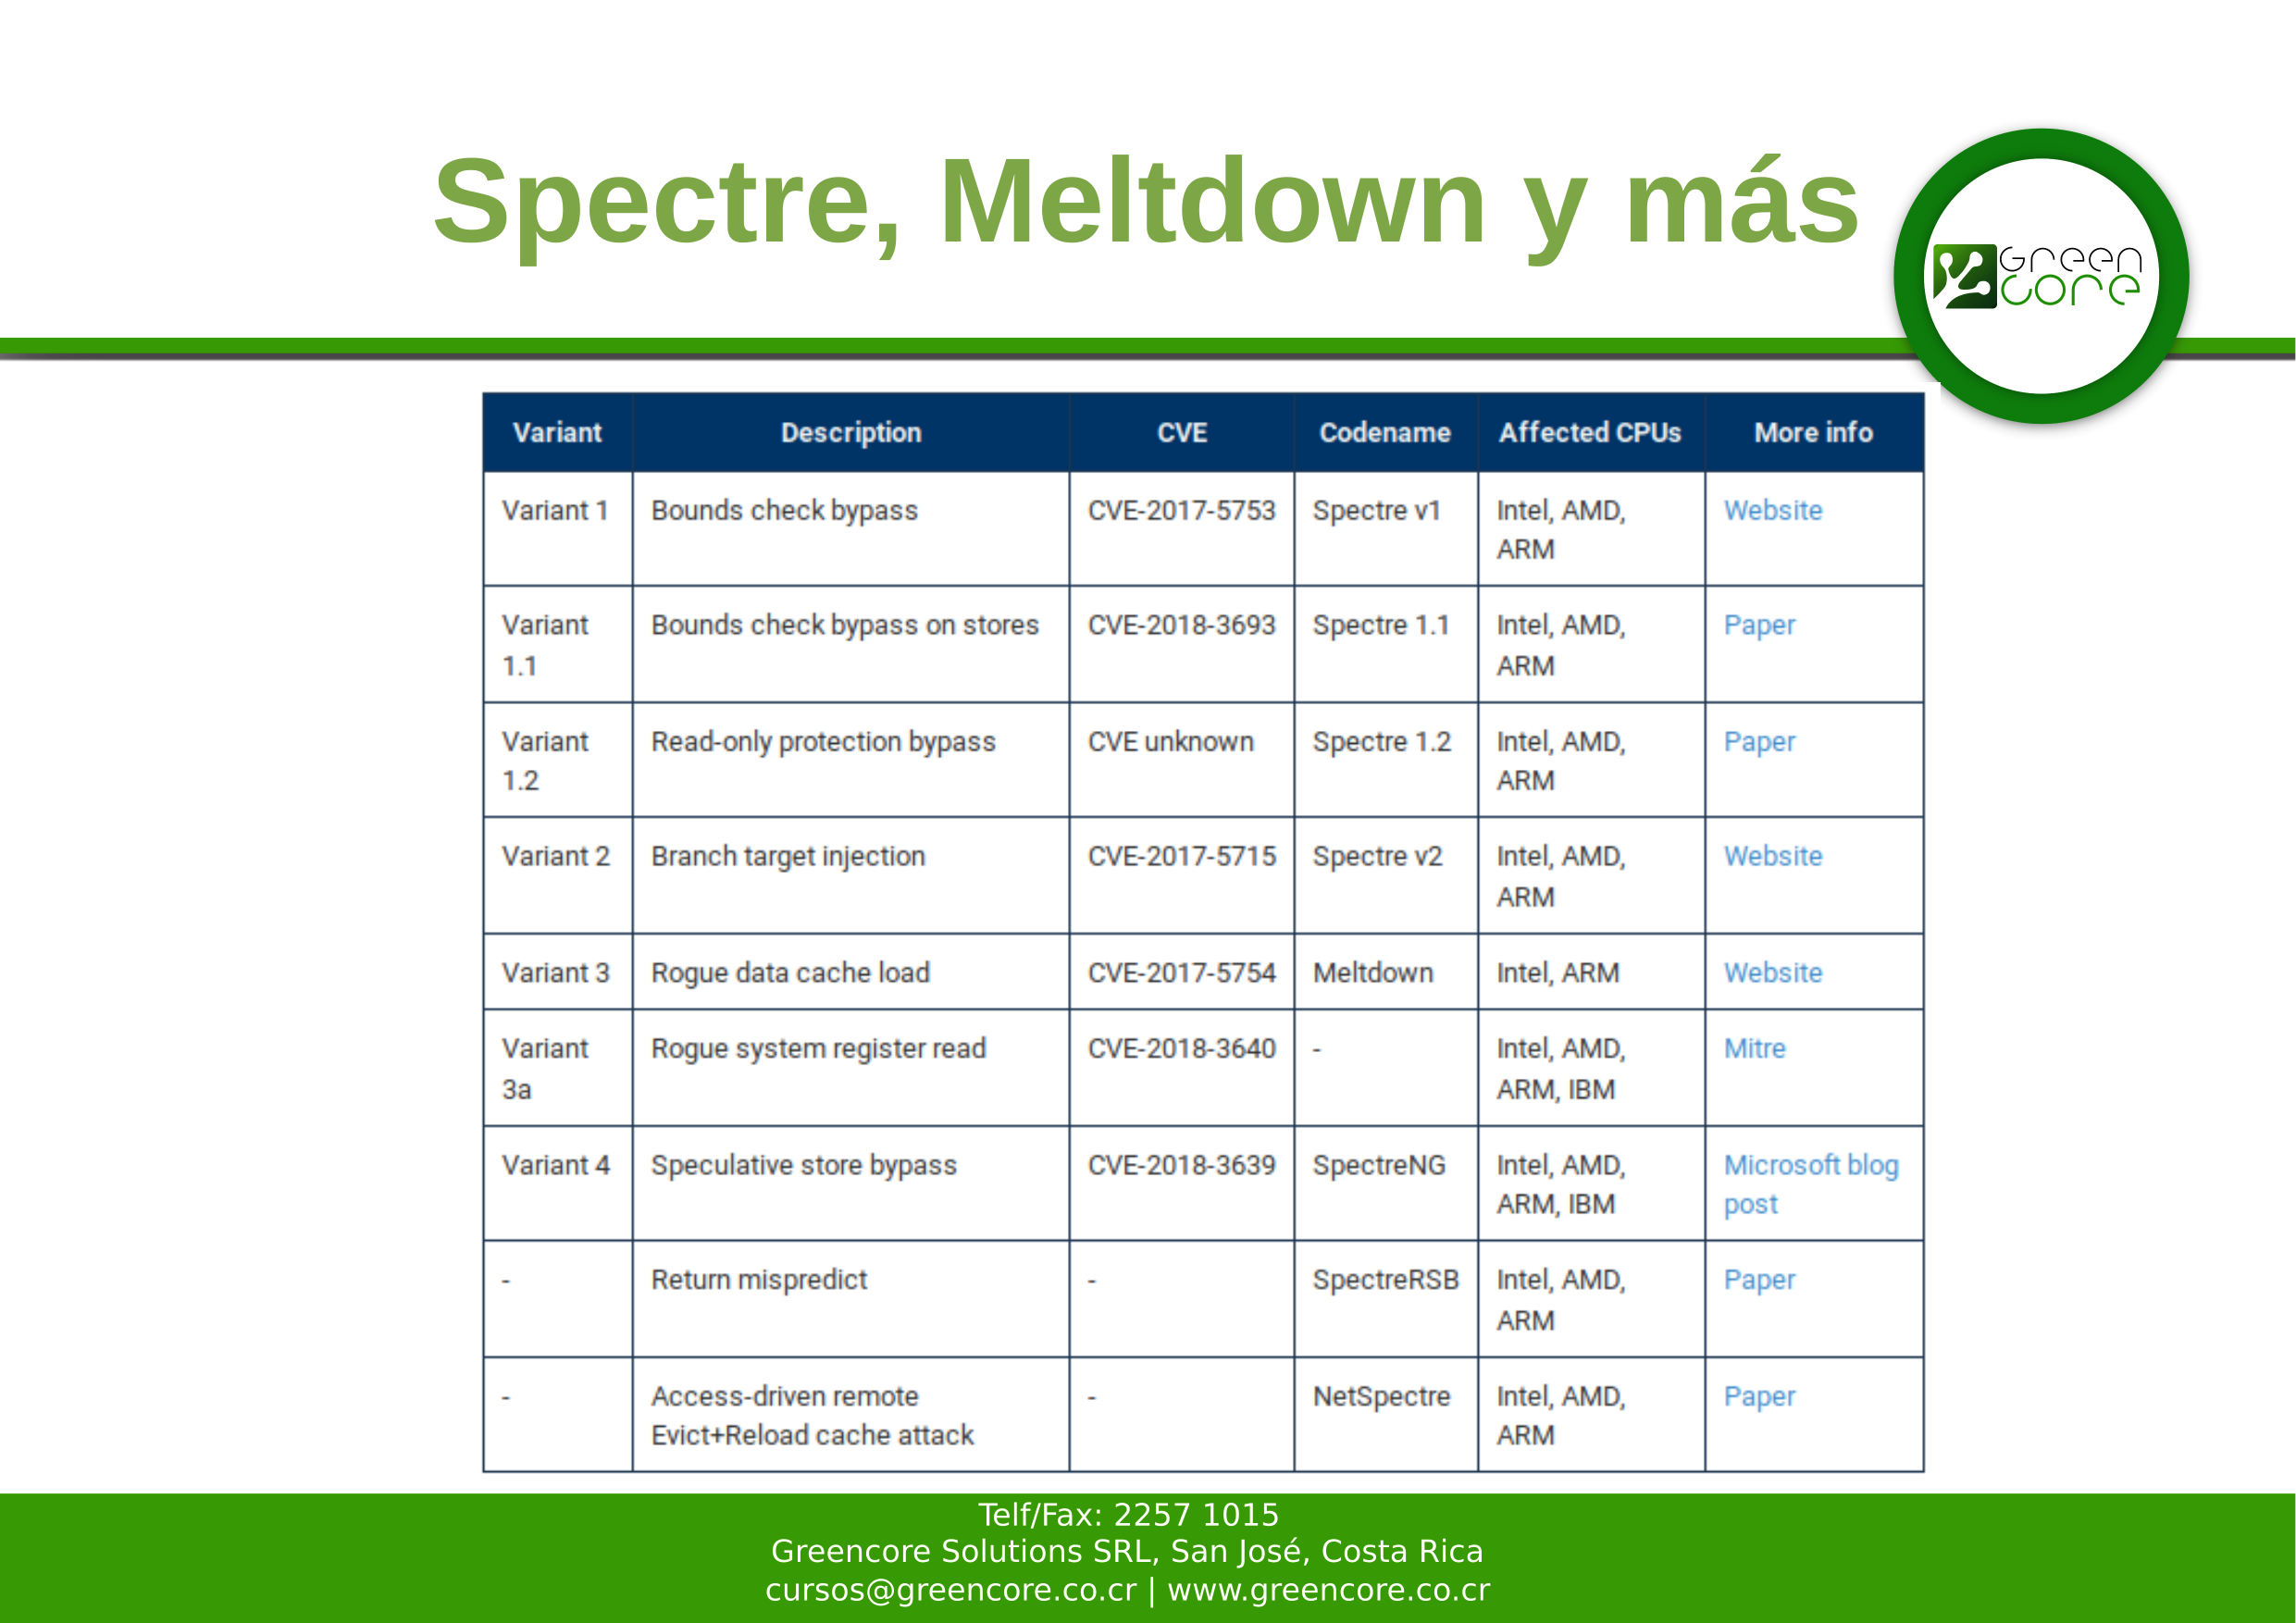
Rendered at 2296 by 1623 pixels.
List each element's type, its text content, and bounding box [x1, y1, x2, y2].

title Spectre, Meltdown y más [115, 64, 2181, 336]
picture [0, 0, 2296, 1623]
